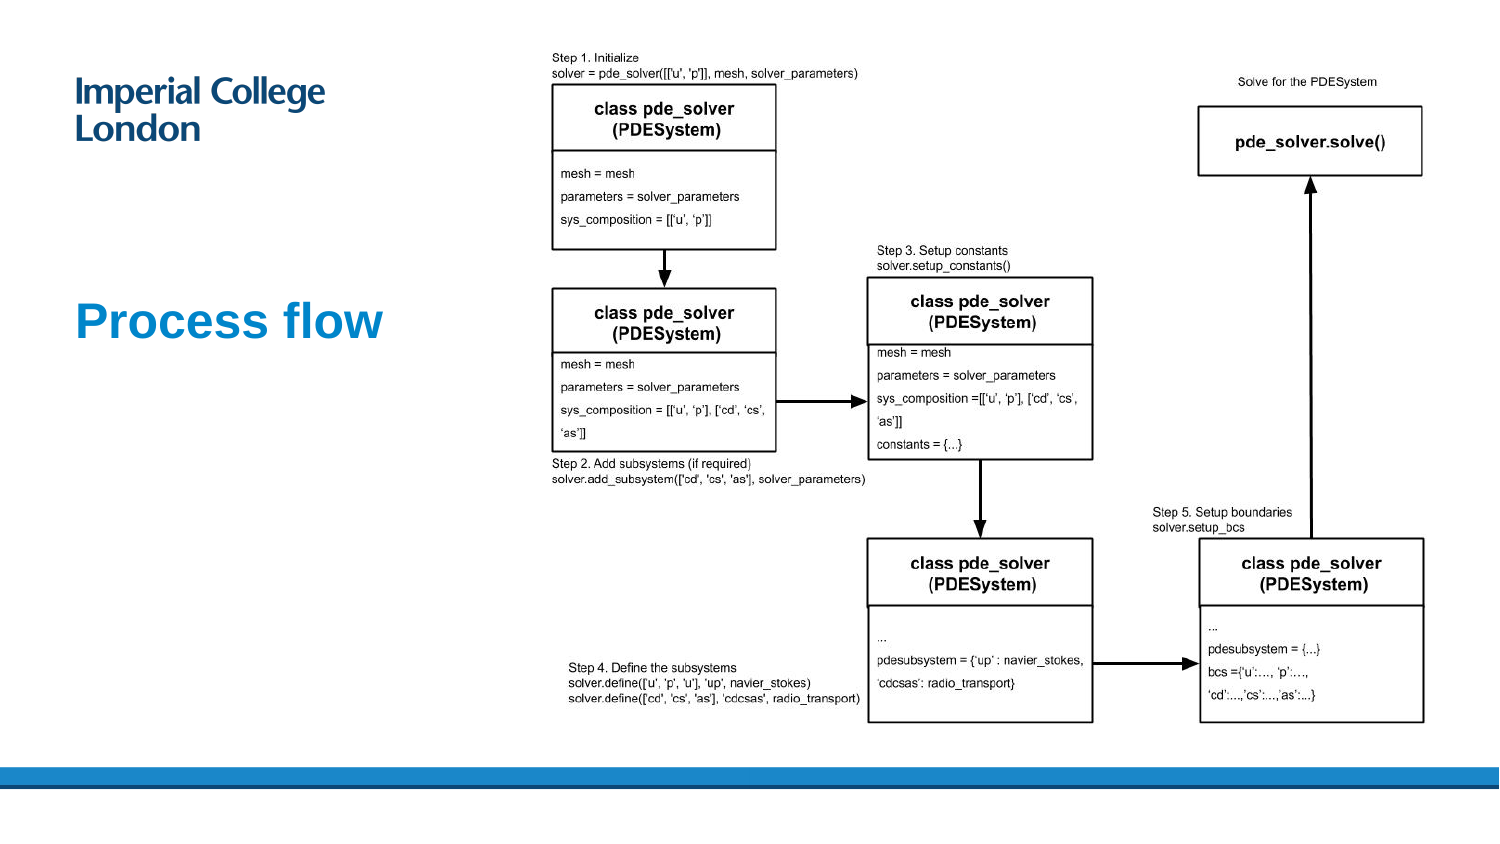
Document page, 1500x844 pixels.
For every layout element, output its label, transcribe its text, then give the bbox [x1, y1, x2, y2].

picture [0, 0, 1499, 844]
title Process flow [75, 283, 1425, 346]
